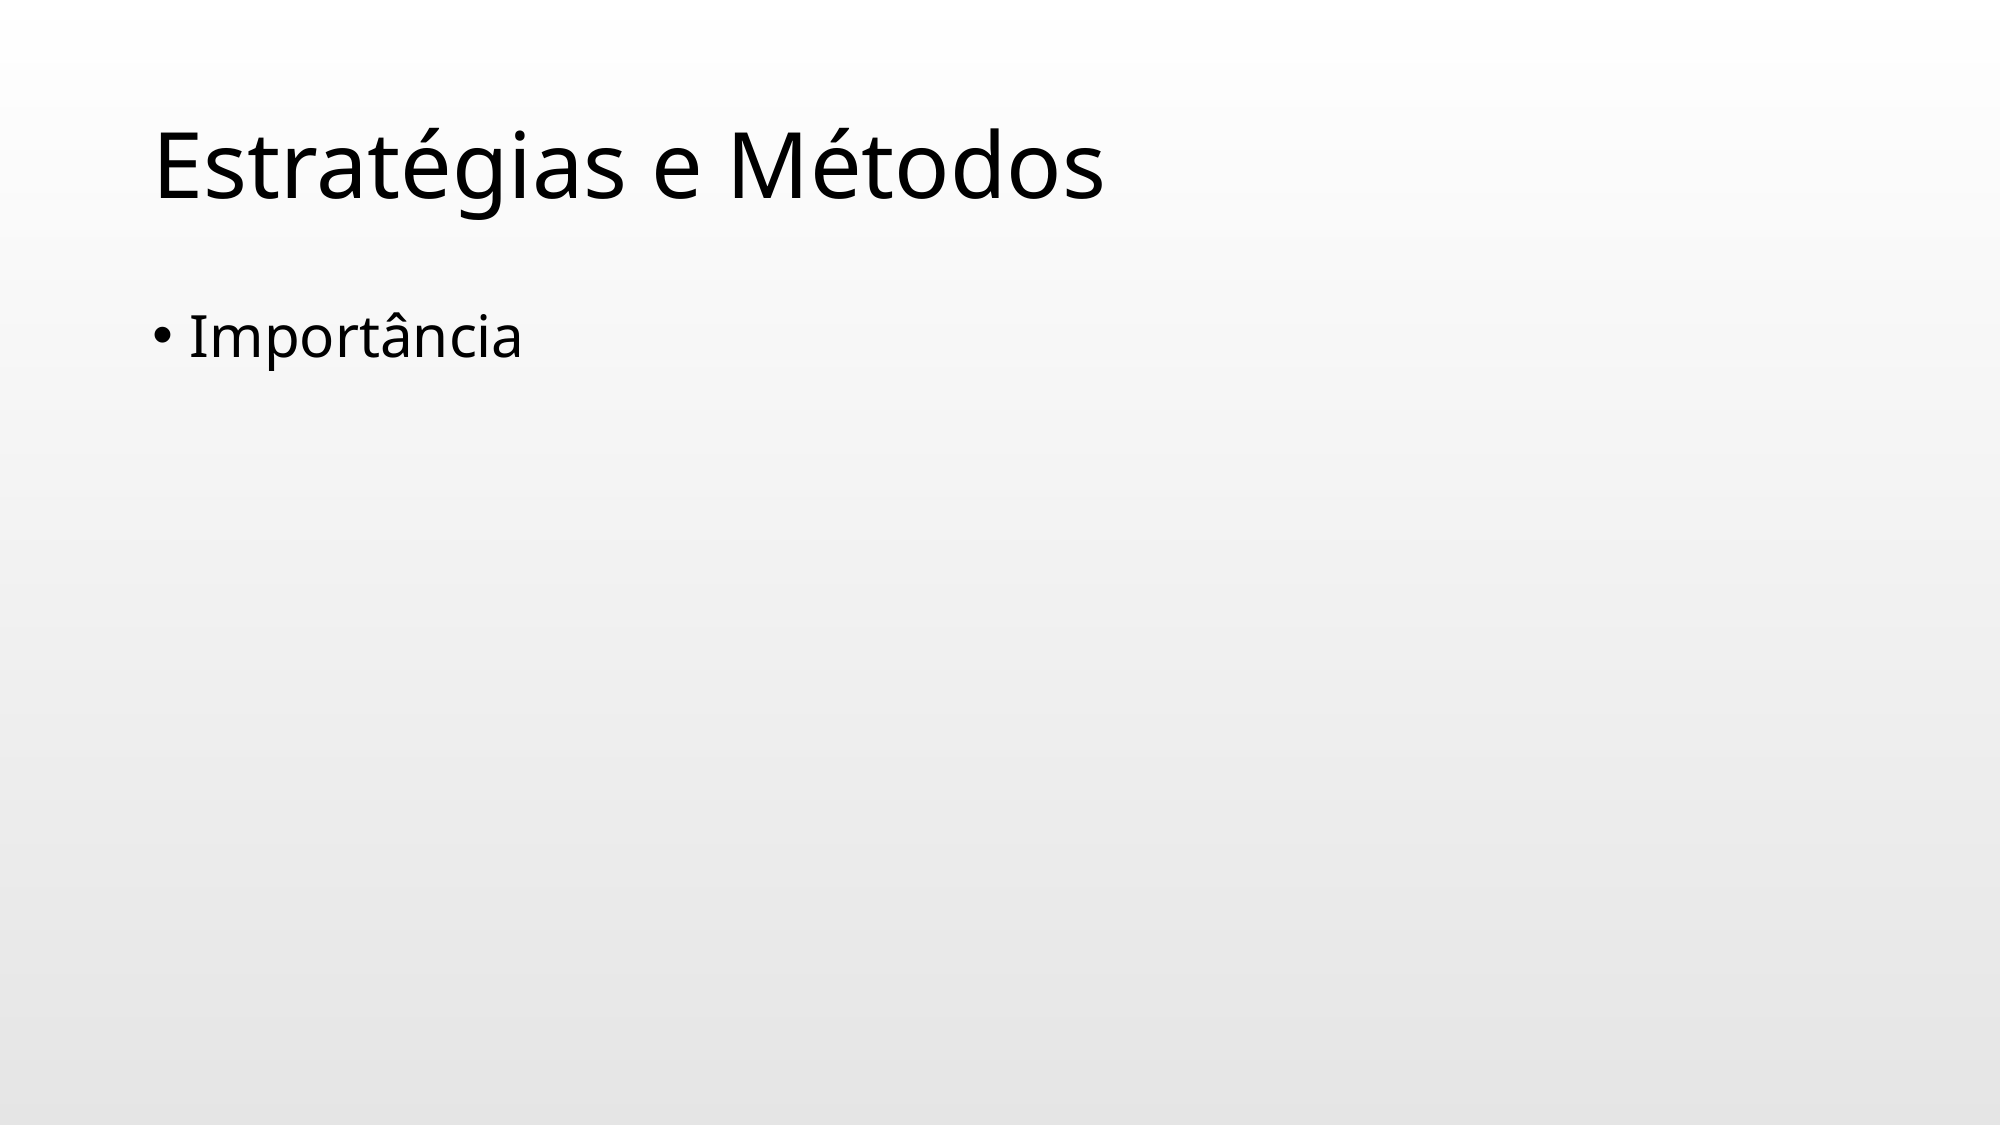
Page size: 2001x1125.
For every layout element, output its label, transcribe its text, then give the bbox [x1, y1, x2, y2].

list Importância [137, 299, 1863, 1014]
title Estratégias e Métodos [137, 59, 1863, 278]
